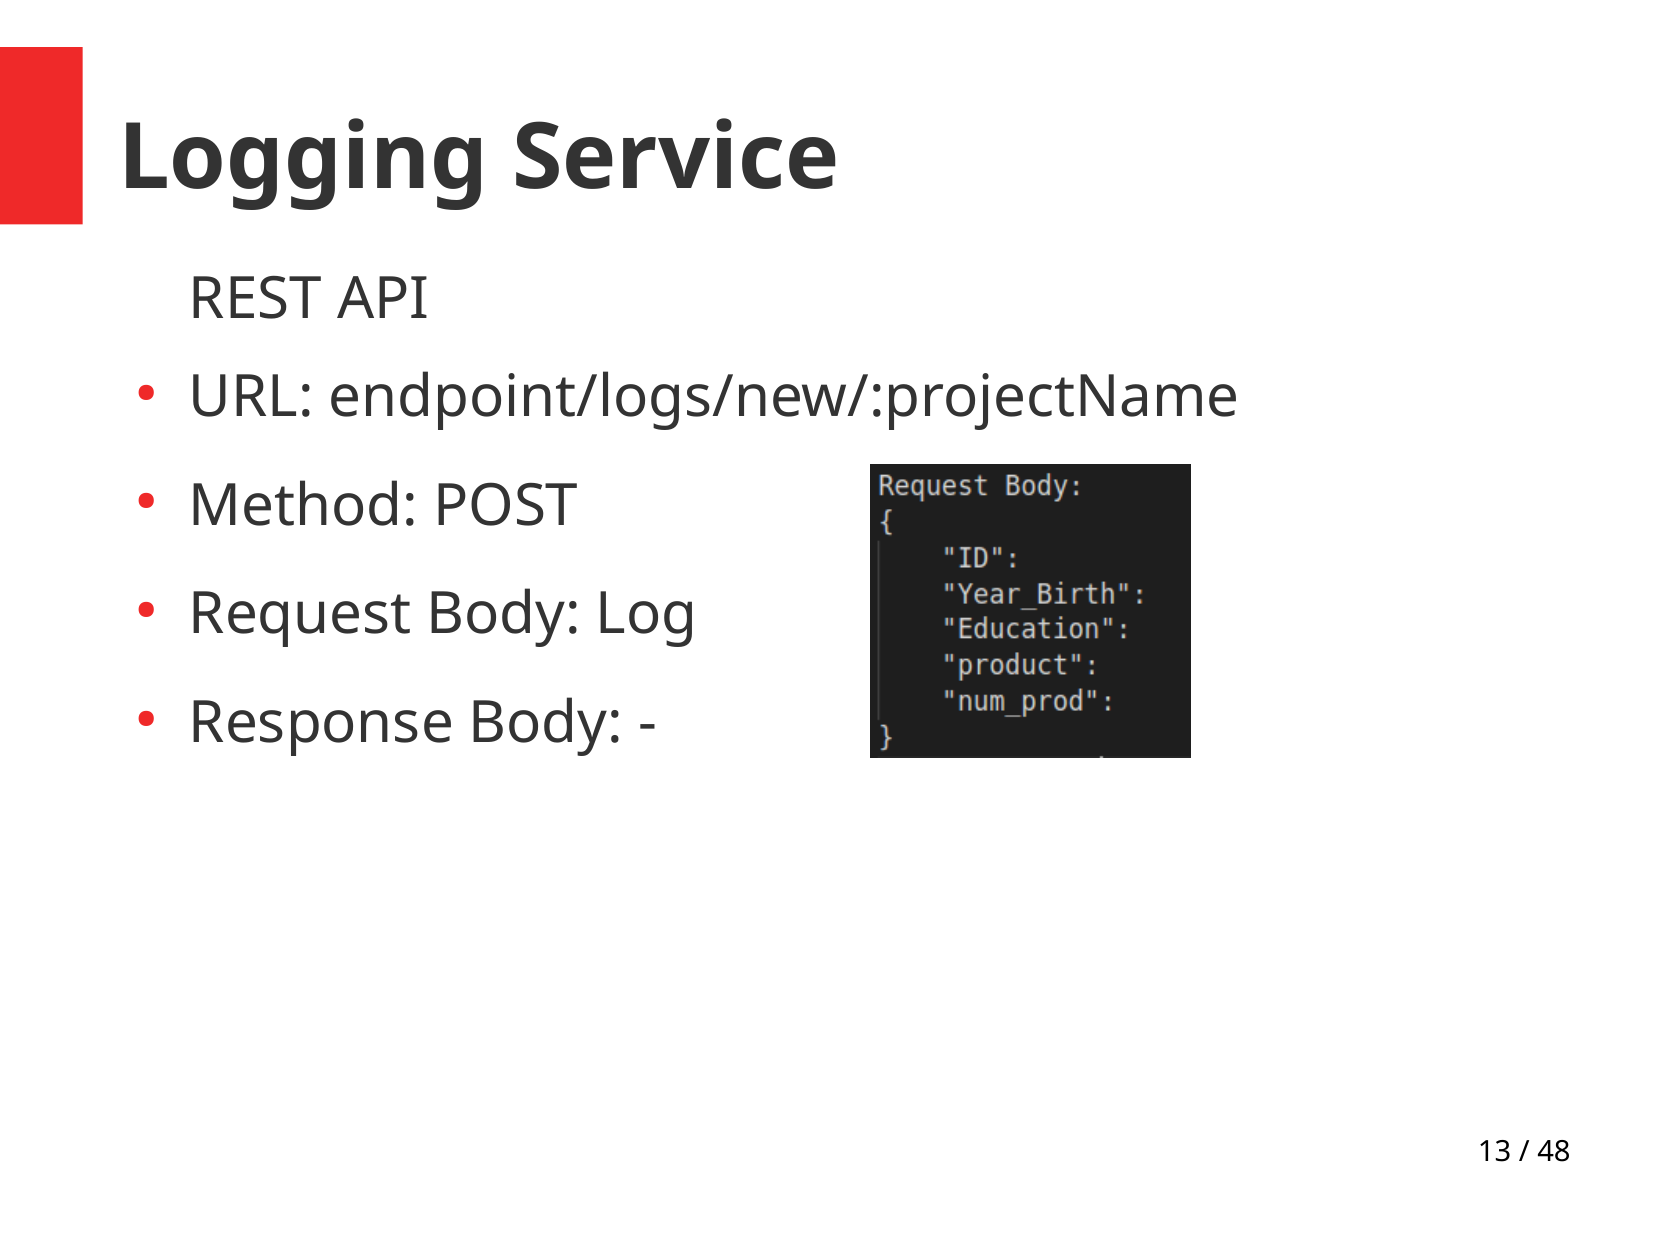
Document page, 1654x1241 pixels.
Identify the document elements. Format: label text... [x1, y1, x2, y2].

picture [870, 464, 1191, 758]
title Logging Service [118, 49, 1571, 257]
list REST API [118, 256, 721, 353]
list URL: endpoint/logs/new/:projectName Method: POST Request Body: Log Response Body: - [118, 354, 1536, 1074]
